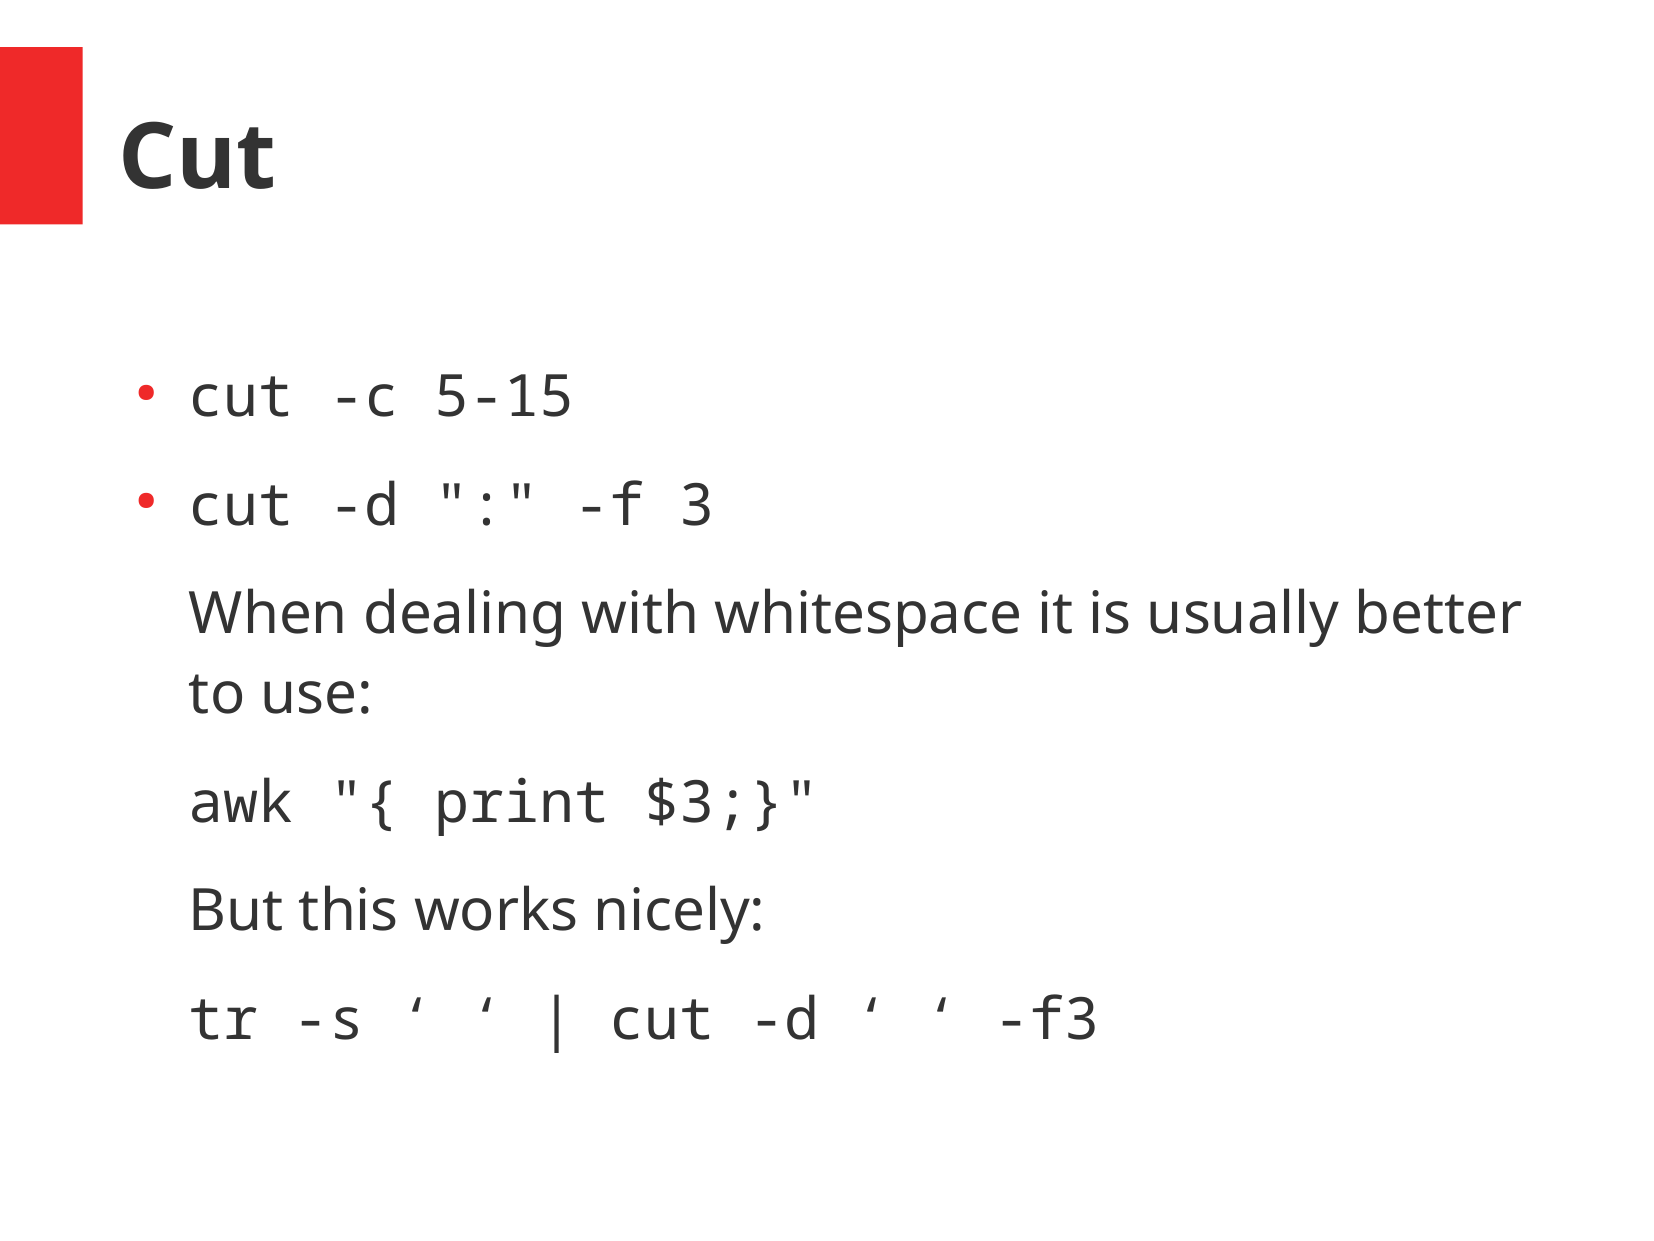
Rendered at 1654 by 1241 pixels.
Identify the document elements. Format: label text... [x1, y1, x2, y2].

list cut -c 5-15 cut -d ":" -f 3 When dealing with whitespace it is usually better to use: awk "{ print $3;}" But this works nicely: tr -s ‘ ‘ | cut -d ‘ ‘ -f3 [118, 354, 1536, 1074]
title Cut [118, 49, 1571, 257]
